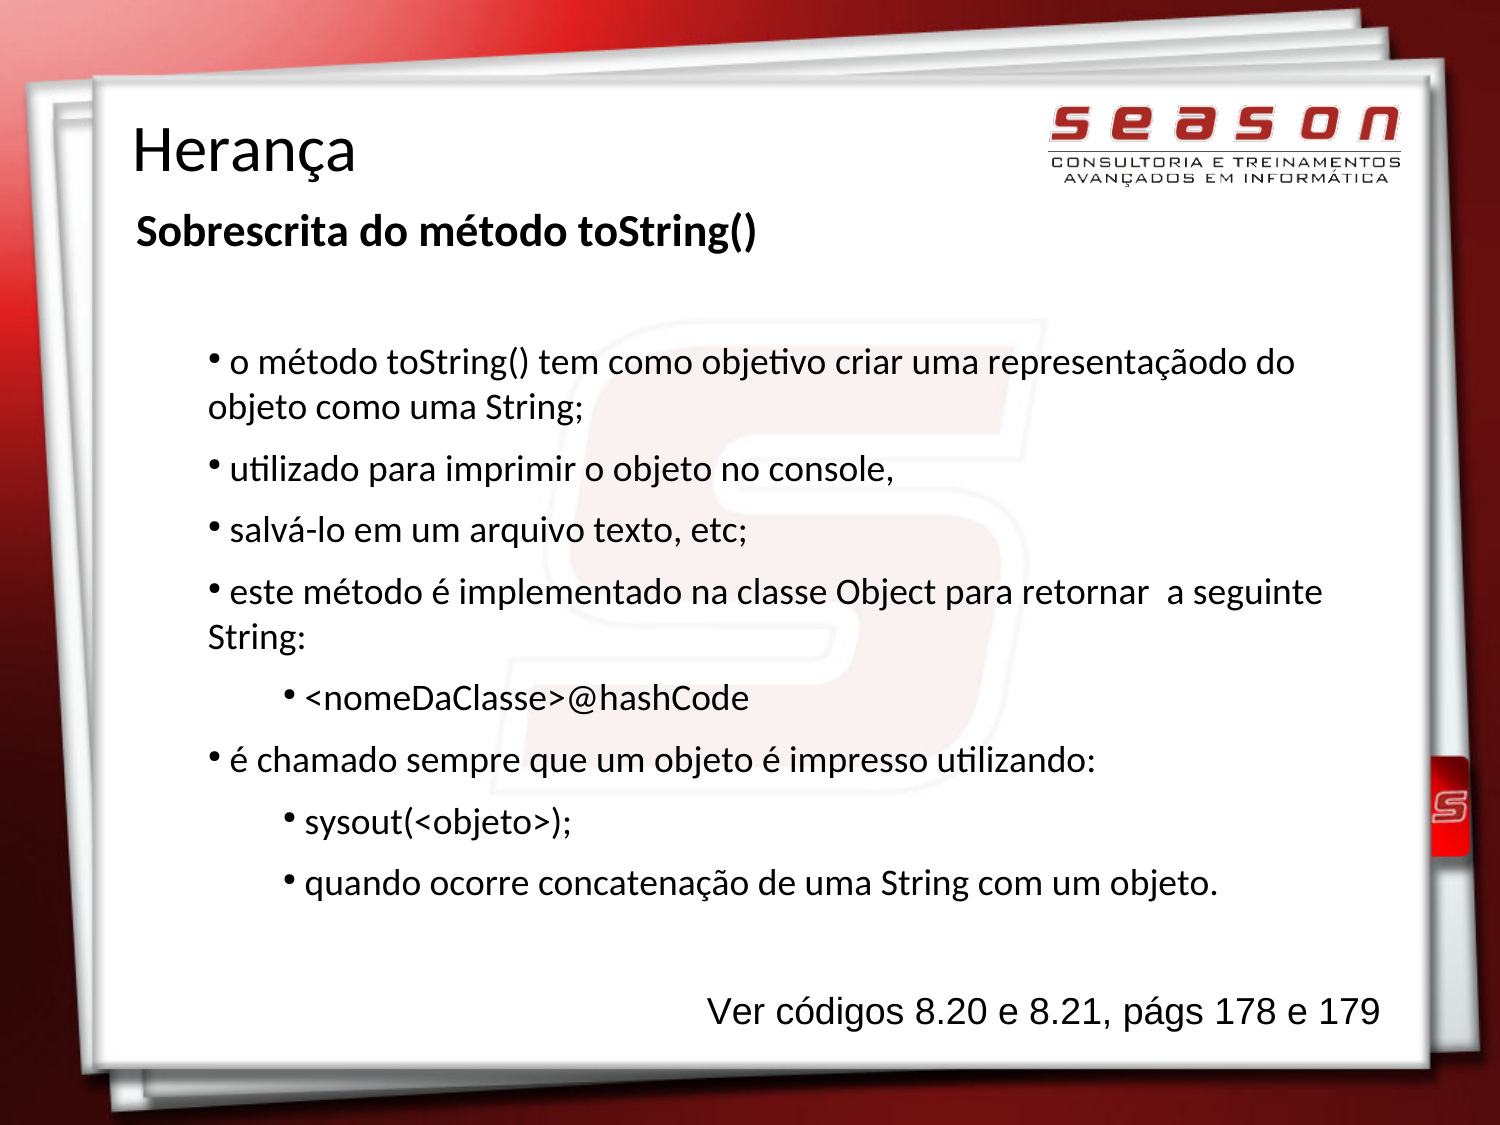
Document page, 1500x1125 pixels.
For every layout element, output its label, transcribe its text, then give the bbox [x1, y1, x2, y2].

text_box Sobrescrita do método toString() [119, 200, 1240, 256]
text_box o método toString() tem como objetivo criar uma representaçãodo do objeto como uma String; utilizado para imprimir o objeto no console, salvá-lo em um arquivo texto, etc; este método é implementado na classe Object para retornar a seguinte String: <nomeDaClasse>@hashCode é chamado sempre que um objeto é impresso utilizando: sysout(<objeto>); quando ocorre concatenação de uma String com um objeto. [207, 314, 1328, 926]
title Herança [118, 33, 1394, 257]
text_box Ver códigos 8.20 e 8.21, págs 178 e 179 [661, 979, 1396, 1040]
picture [0, 0, 1500, 1125]
